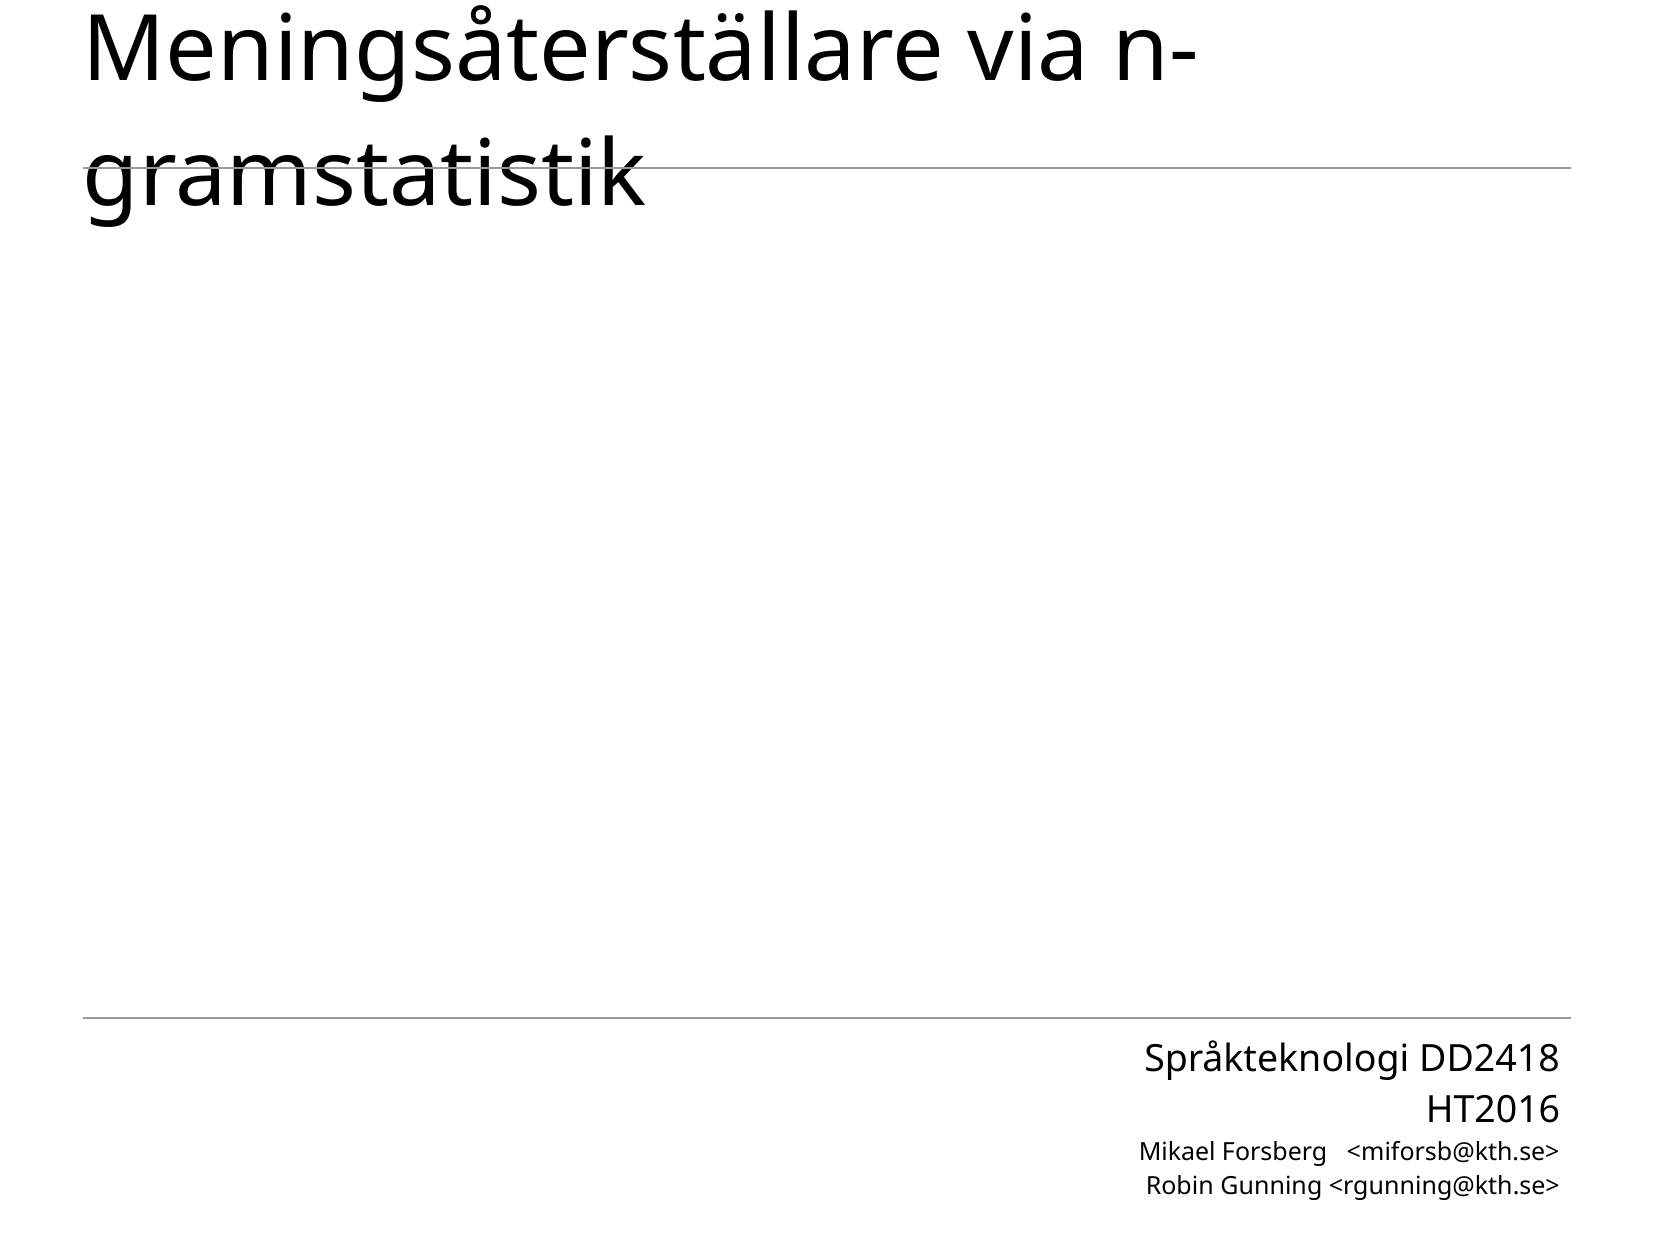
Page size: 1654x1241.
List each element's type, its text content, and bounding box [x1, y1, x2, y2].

title Meningsåterställare via n-gramstatistik [82, 46, 1571, 167]
subtitle [82, 180, 1571, 1010]
text_box Språkteknologi DD2418 HT2016 Mikael Forsberg <miforsb@kth.se> Robin Gunning <rgunning@kth.se> [1020, 1024, 1576, 1156]
